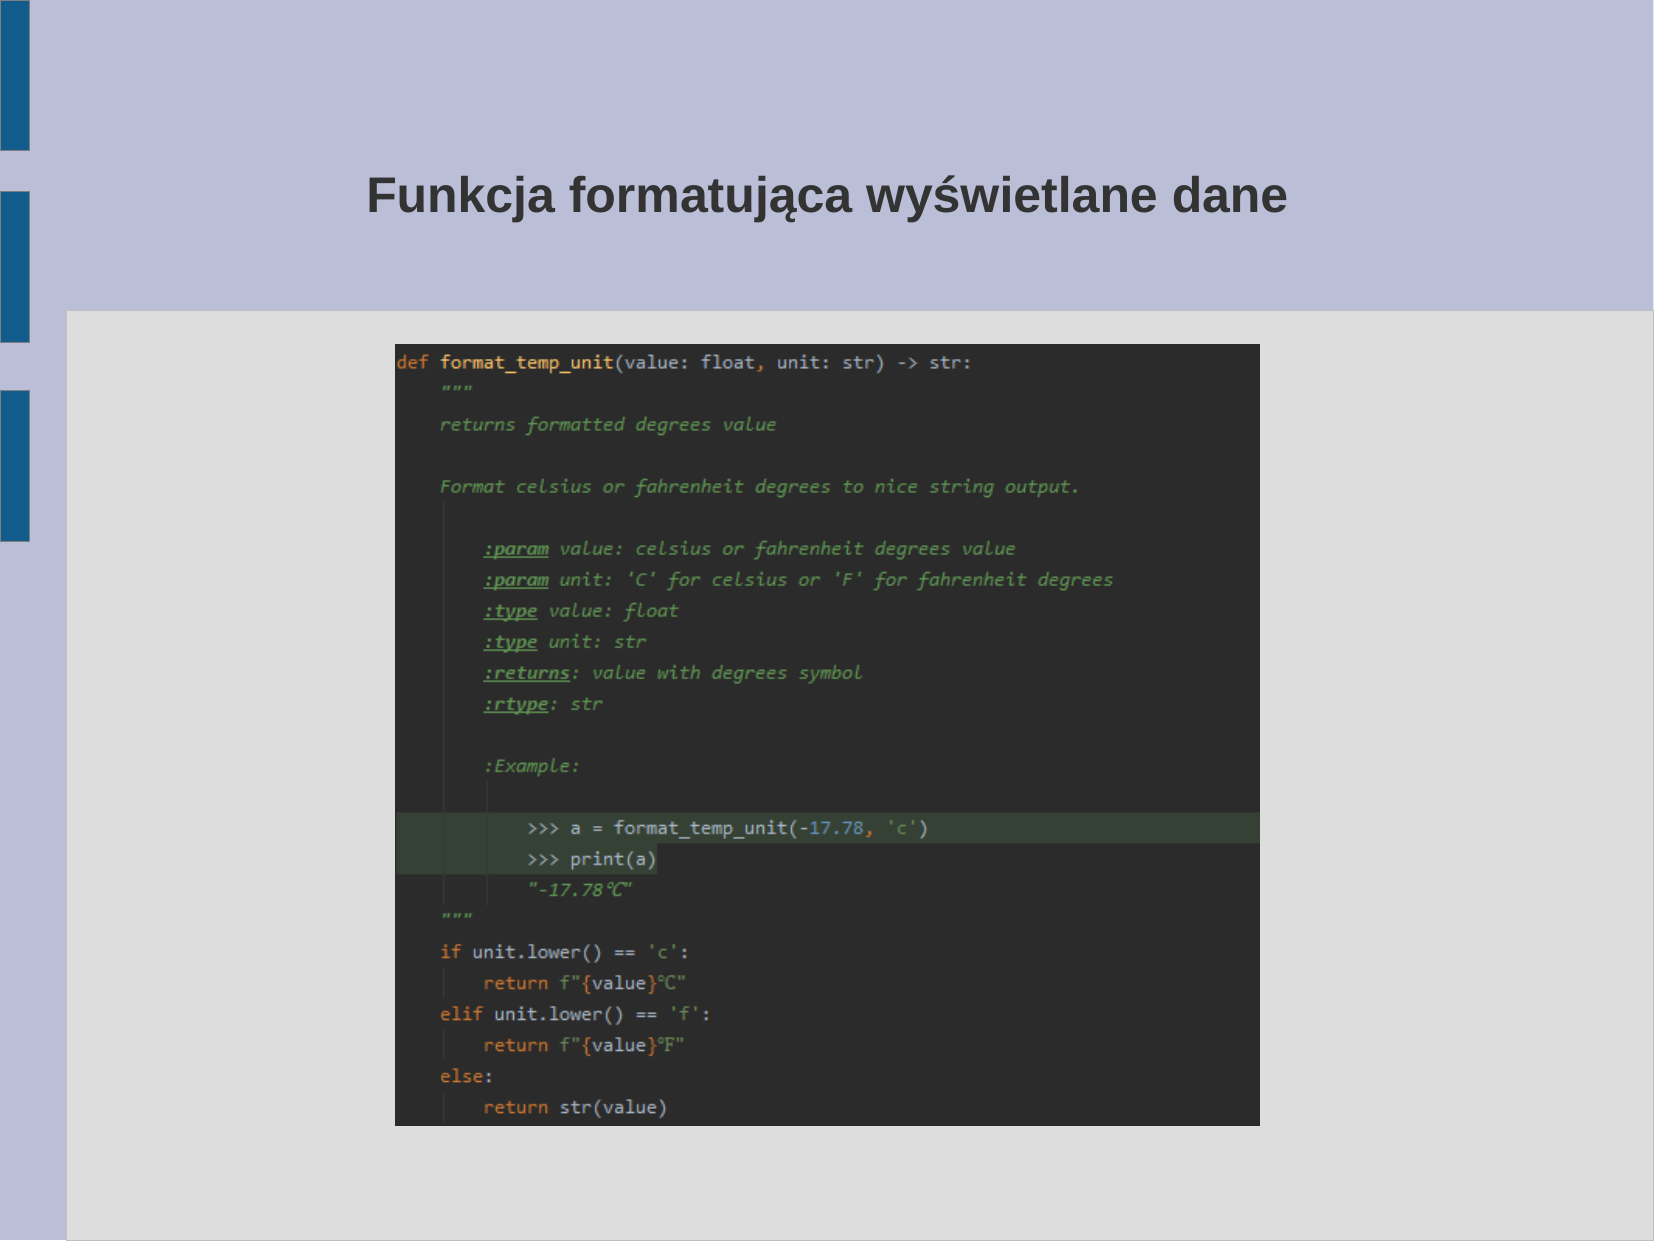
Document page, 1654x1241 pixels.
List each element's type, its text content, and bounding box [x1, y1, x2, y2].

title Funkcja formatująca wyświetlane dane [121, 91, 1534, 299]
picture [395, 344, 1260, 1126]
